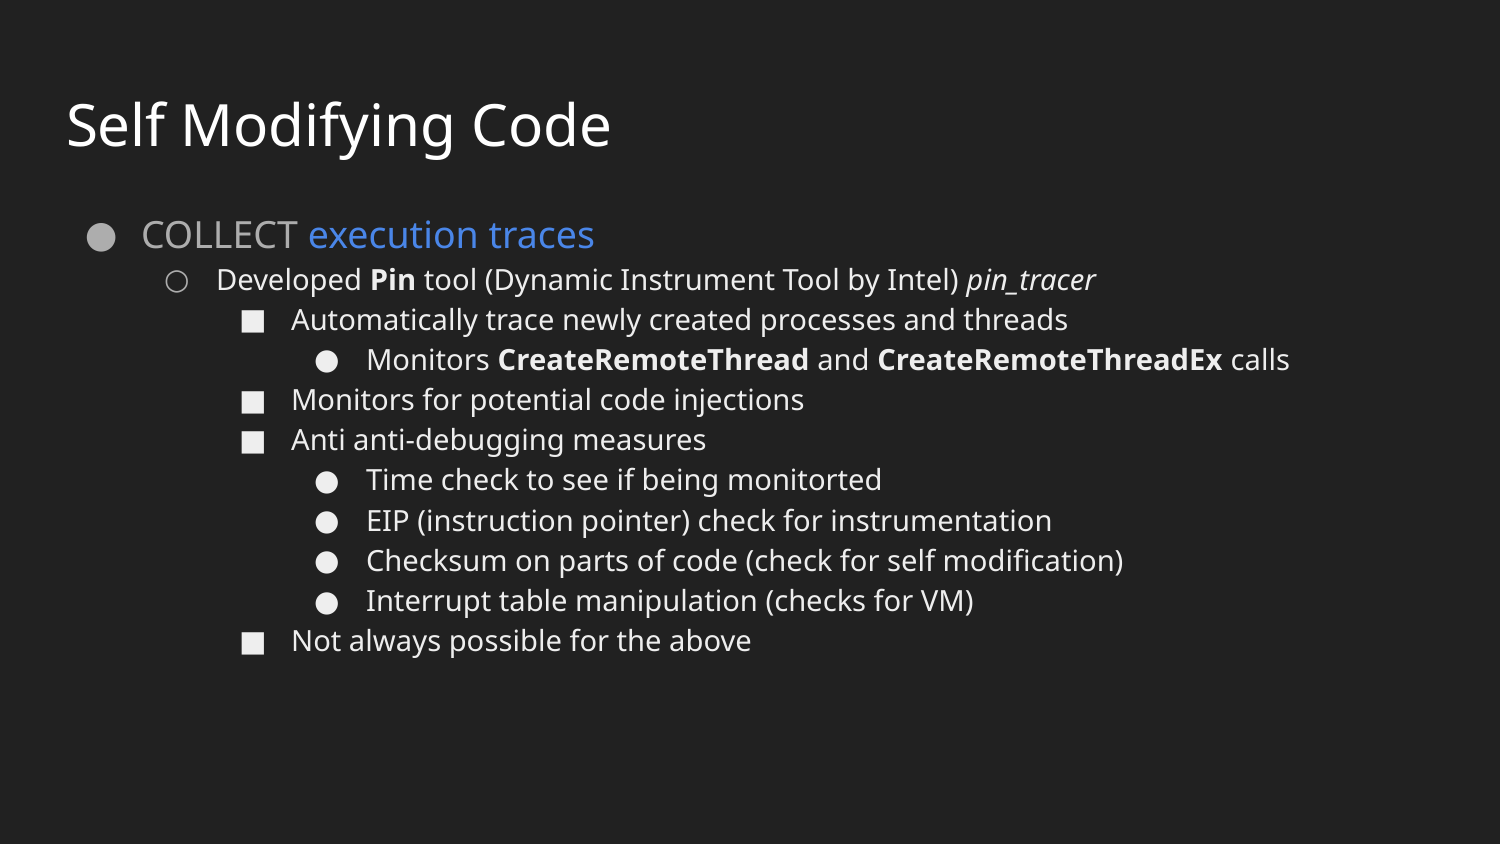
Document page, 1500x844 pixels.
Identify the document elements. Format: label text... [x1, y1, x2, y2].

list COLLECT execution traces Developed Pin tool (Dynamic Instrument Tool by Intel) pin_tracer Automatically trace newly created processes and threads Monitors CreateRemoteThread and CreateRemoteThreadEx calls Monitors for potential code injections Anti anti-debugging measures Time check to see if being monitorted EIP (instruction pointer) check for instrumentation Checksum on parts of code (check for self modification) Interrupt table manipulation (checks for VM) Not always possible for the above [51, 189, 1449, 750]
title Self Modifying Code [51, 72, 1449, 167]
